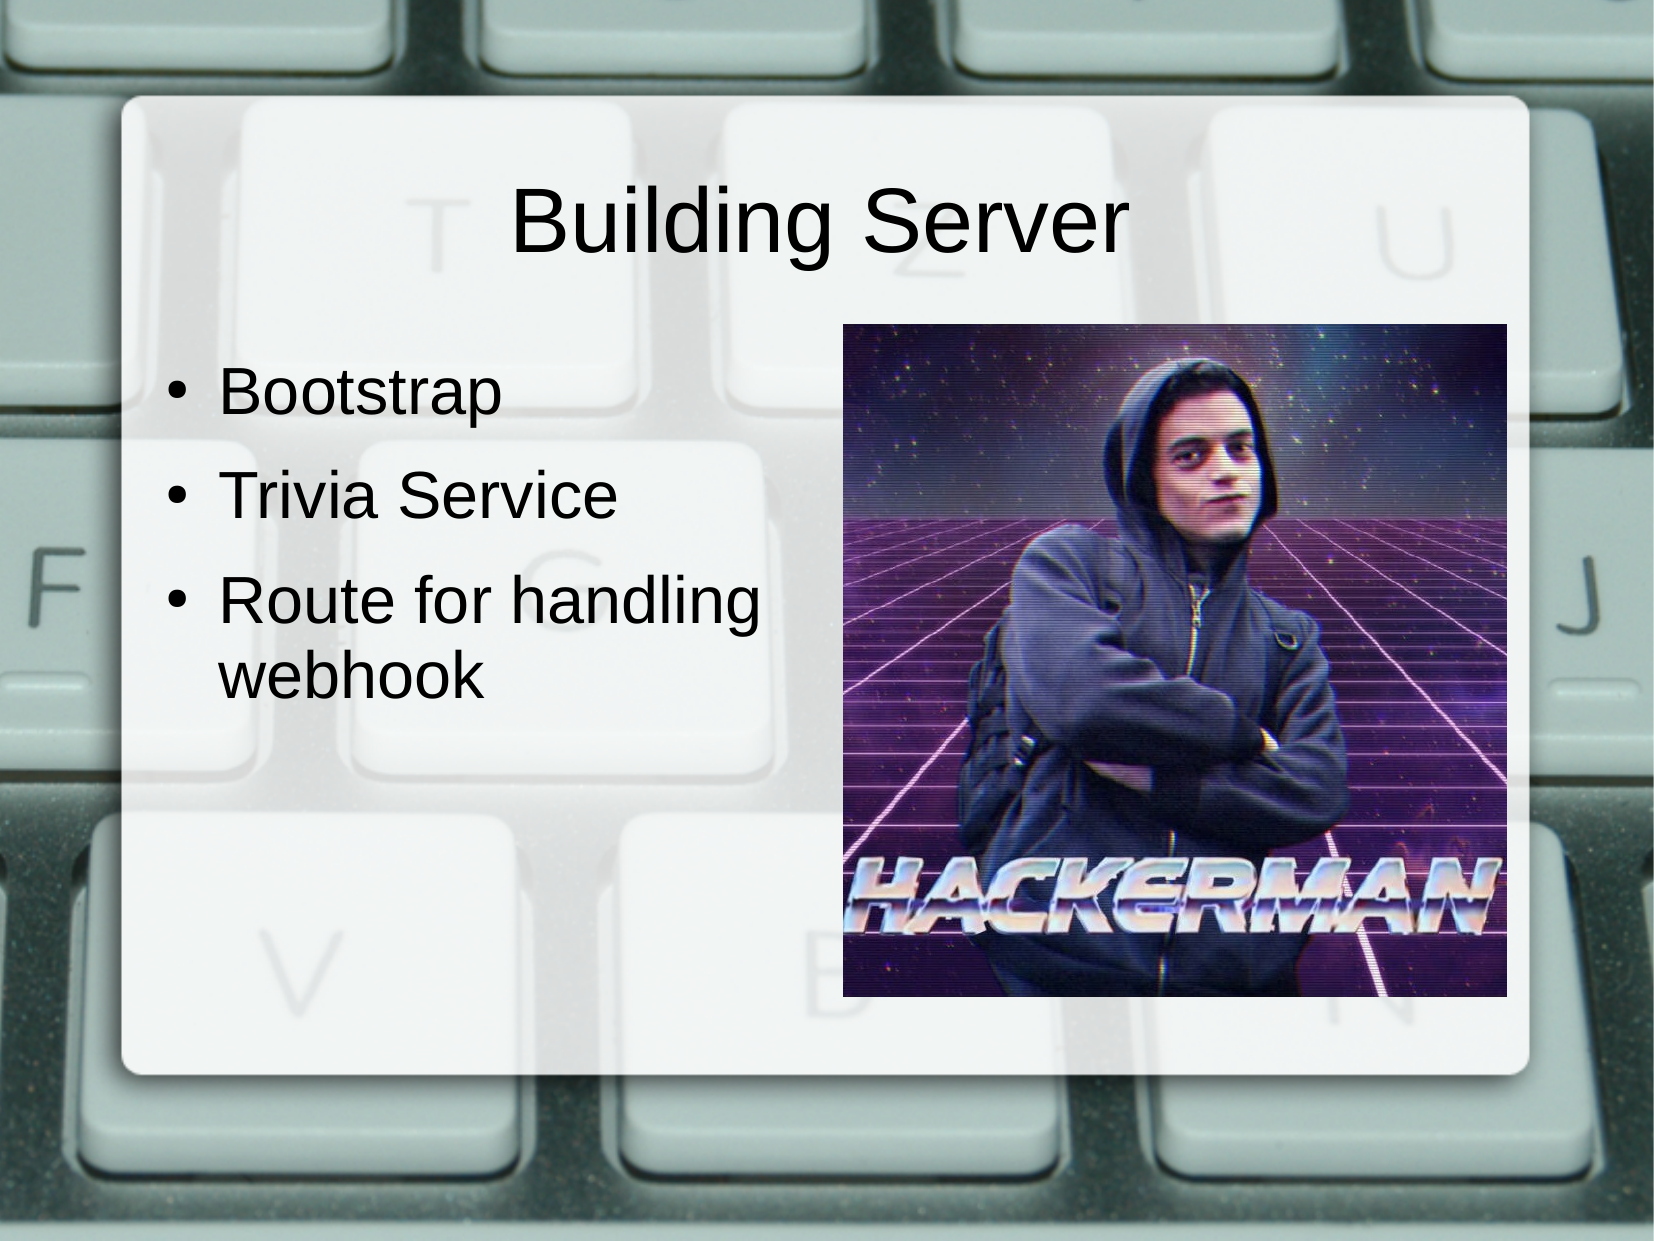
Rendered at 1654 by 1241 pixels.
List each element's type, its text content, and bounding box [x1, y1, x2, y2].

picture [0, 0, 1654, 1241]
title Building Server [135, 117, 1506, 325]
list Bootstrap Trivia Service Route for handling webhook [147, 354, 811, 780]
